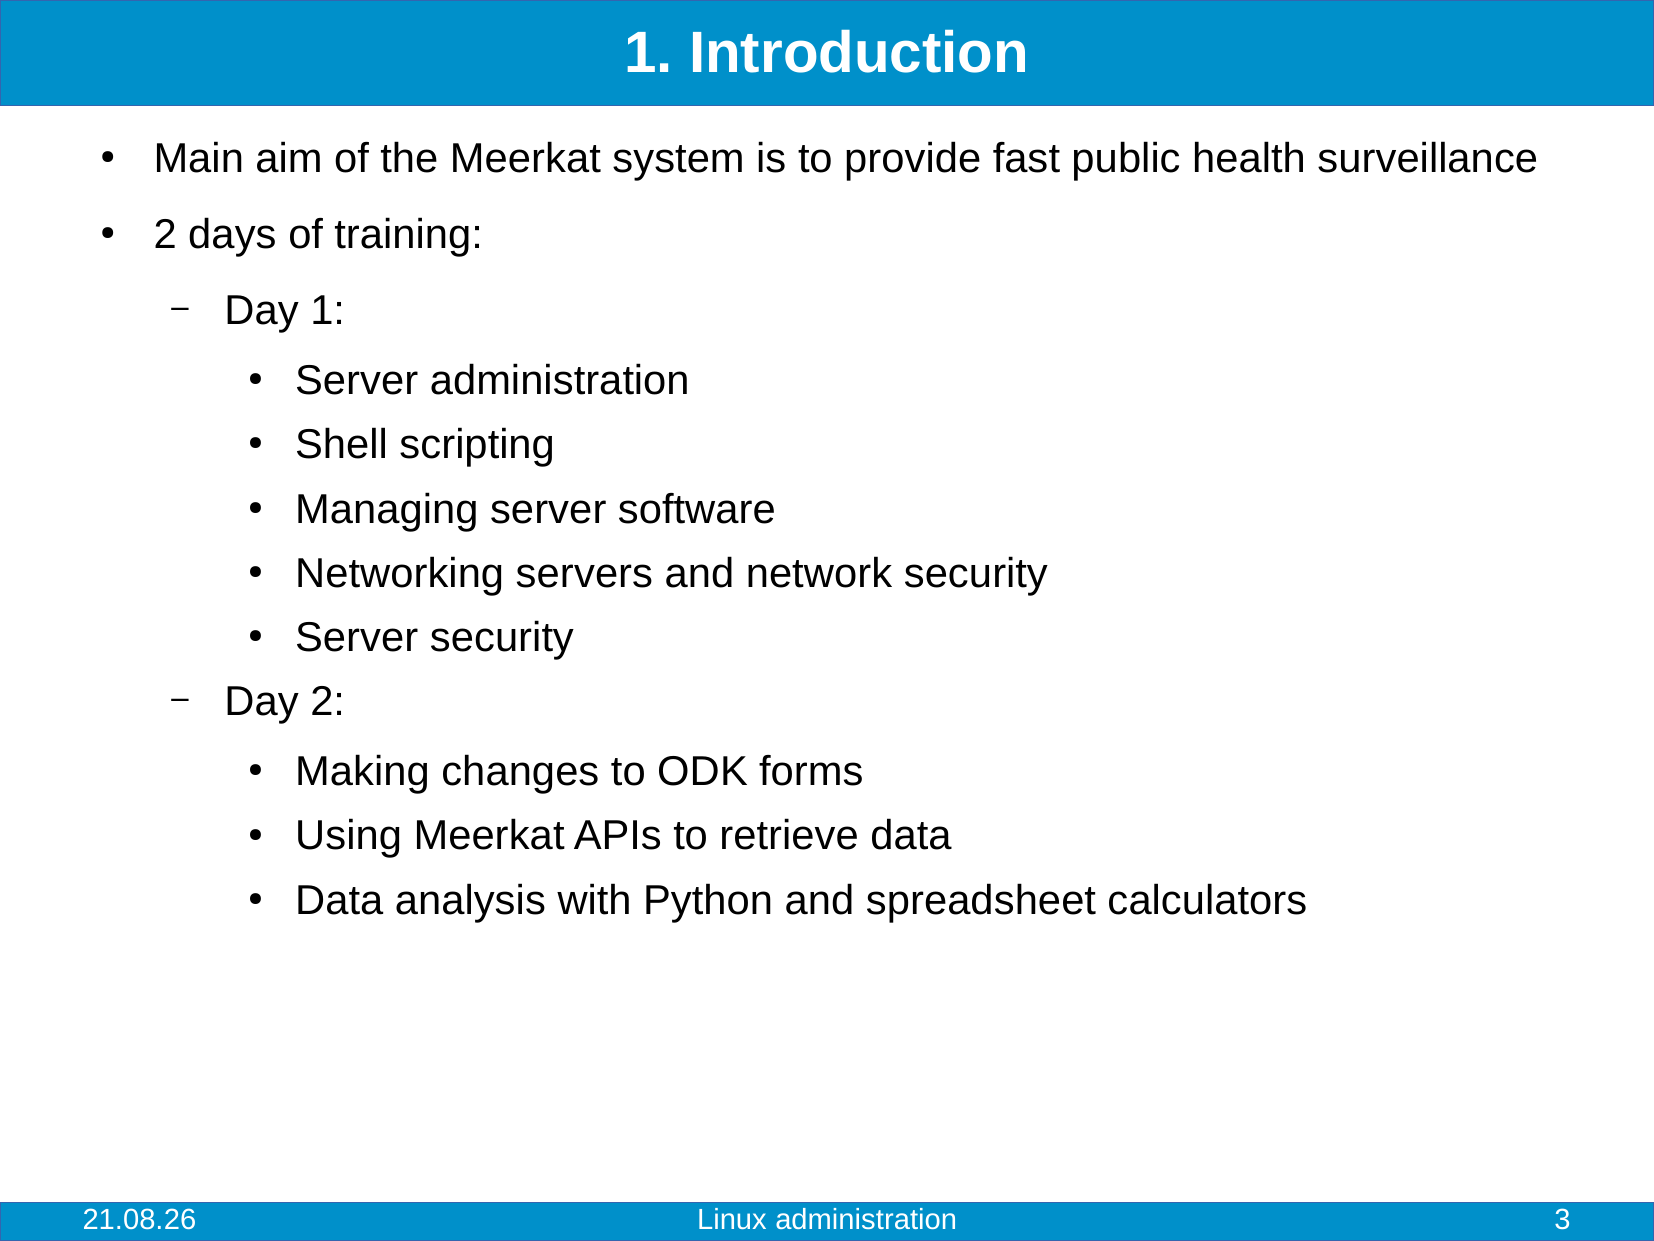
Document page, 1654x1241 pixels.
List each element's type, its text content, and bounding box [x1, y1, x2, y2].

list Main aim of the Meerkat system is to provide fast public health surveillance 2 days of training: Day 1: Server administration Shell scripting Managing server software Networking servers and network security Server security Day 2: Making changes to ODK forms Using Meerkat APIs to retrieve data Data analysis with Python and spreadsheet calculators [82, 135, 1571, 1171]
title 1. Introduction [0, 0, 1654, 106]
